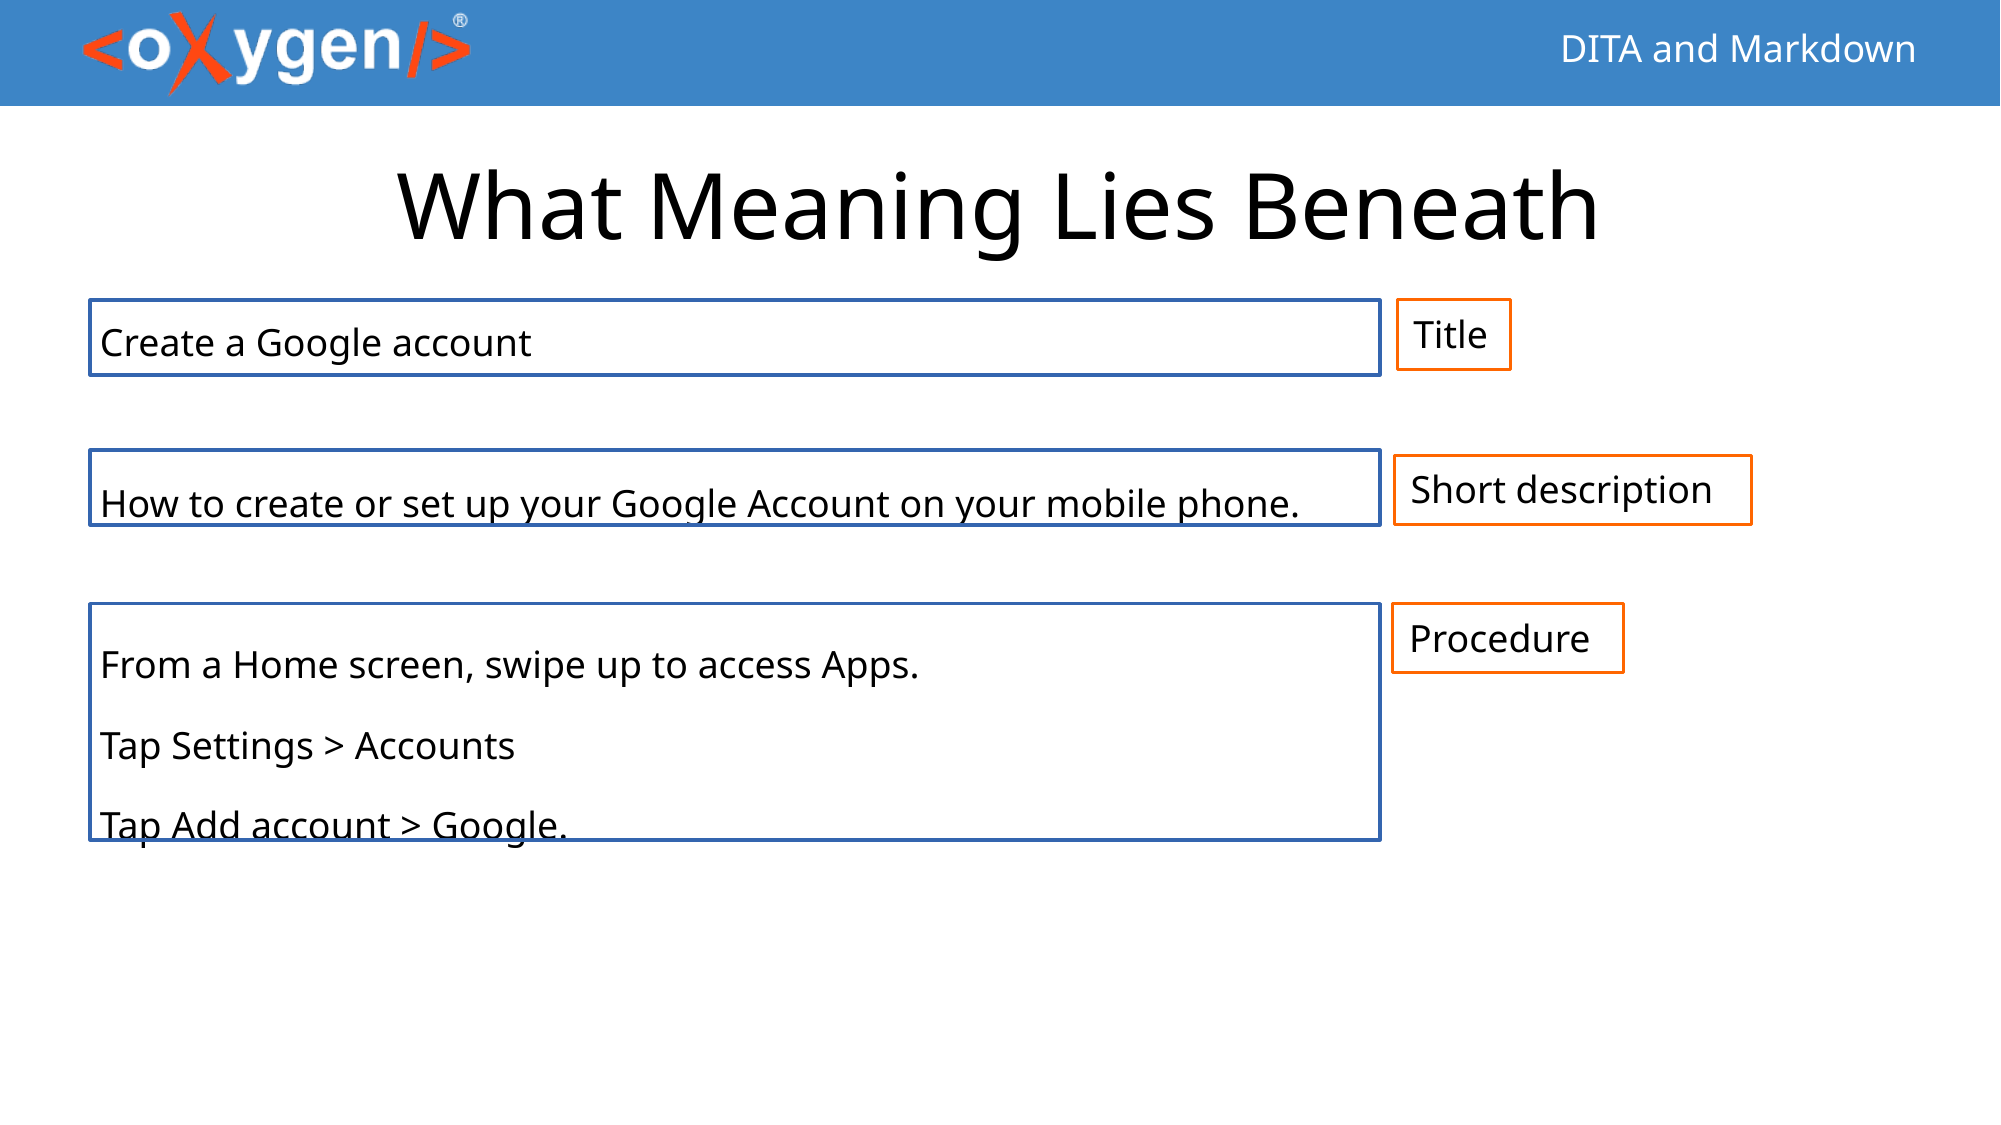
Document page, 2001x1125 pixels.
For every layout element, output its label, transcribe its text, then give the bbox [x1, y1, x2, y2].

list Create a Google account How to create or set up your Google Account on your mobile phone. From a Home screen, swipe up to access Apps. Tap Settings > Accounts Tap Add account > Google. [99, 452, 1378, 523]
title What Meaning Lies Beneath [99, 109, 1900, 298]
text_box Title [1397, 299, 1511, 370]
list Create a Google account How to create or set up your Google Account on your mobile phone. From a Home screen, swipe up to access Apps. Tap Settings > Accounts Tap Add account > Google. [99, 316, 1900, 1083]
list Create a Google account How to create or set up your Google Account on your mobile phone. From a Home screen, swipe up to access Apps. Tap Settings > Accounts Tap Add account > Google. [99, 605, 1378, 838]
picture [75, 0, 488, 106]
text_box Short description [1394, 455, 1752, 525]
text_box Procedure [1392, 603, 1624, 673]
list Create a Google account How to create or set up your Google Account on your mobile phone. From a Home screen, swipe up to access Apps. Tap Settings > Accounts Tap Add account > Google. [99, 316, 1378, 373]
